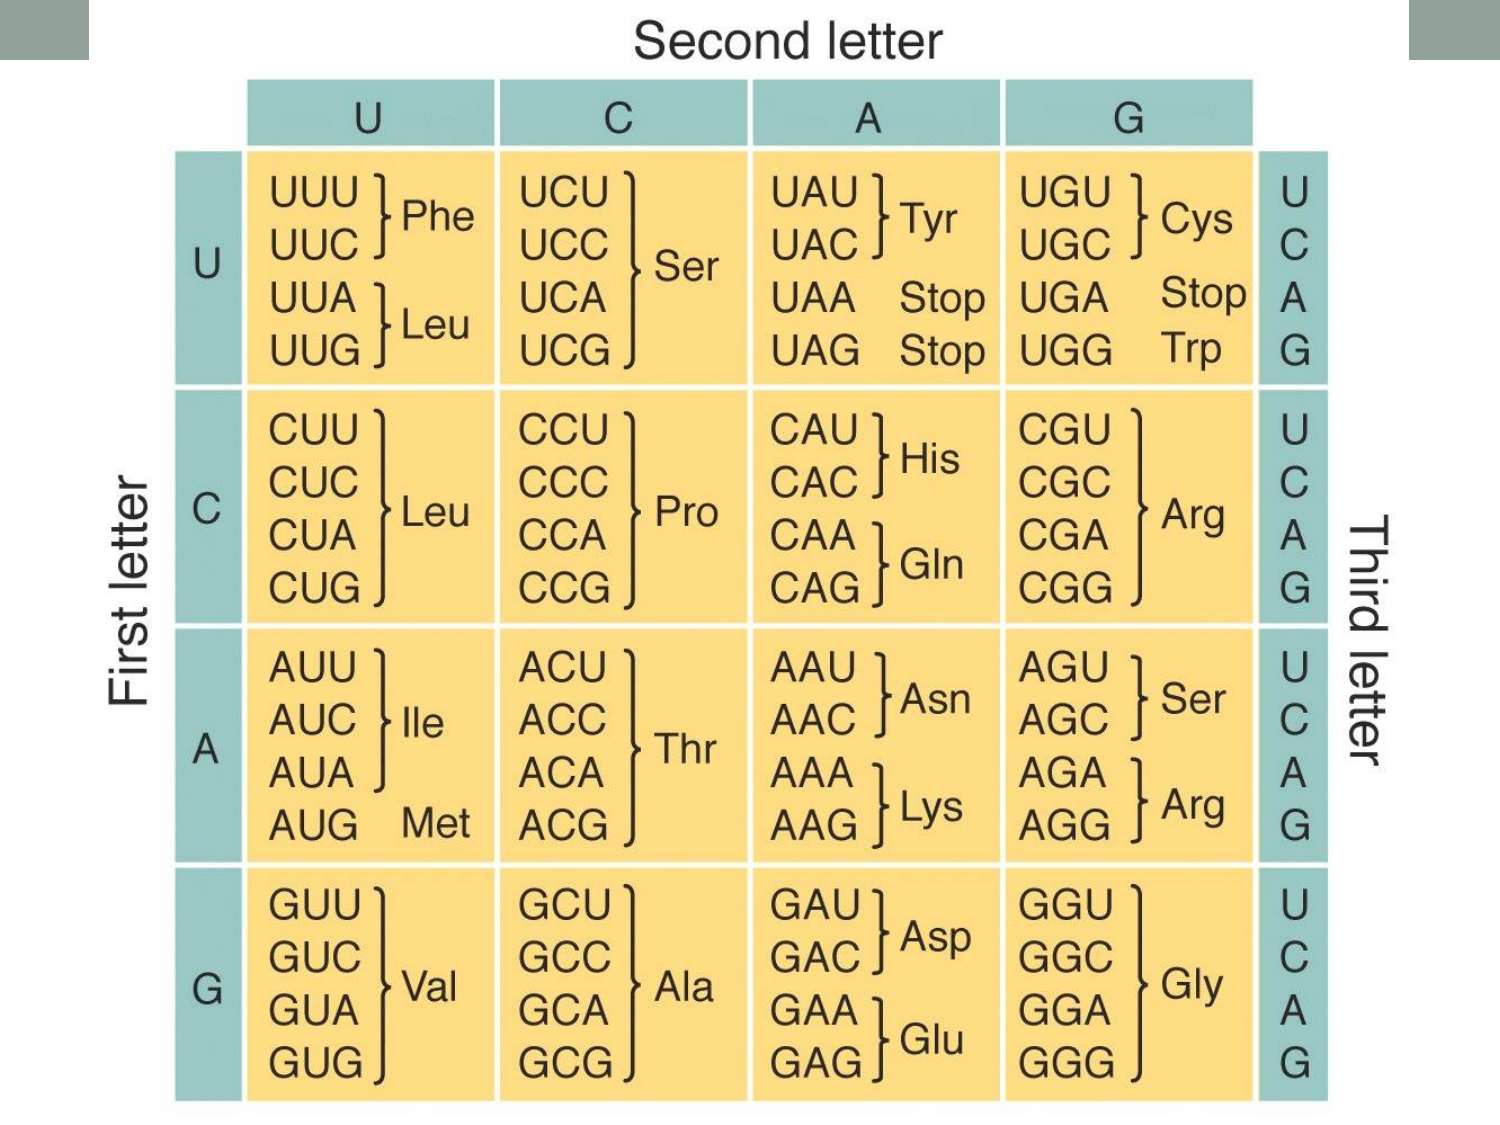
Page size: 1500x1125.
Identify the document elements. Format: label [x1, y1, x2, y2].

picture [89, 0, 1409, 1125]
